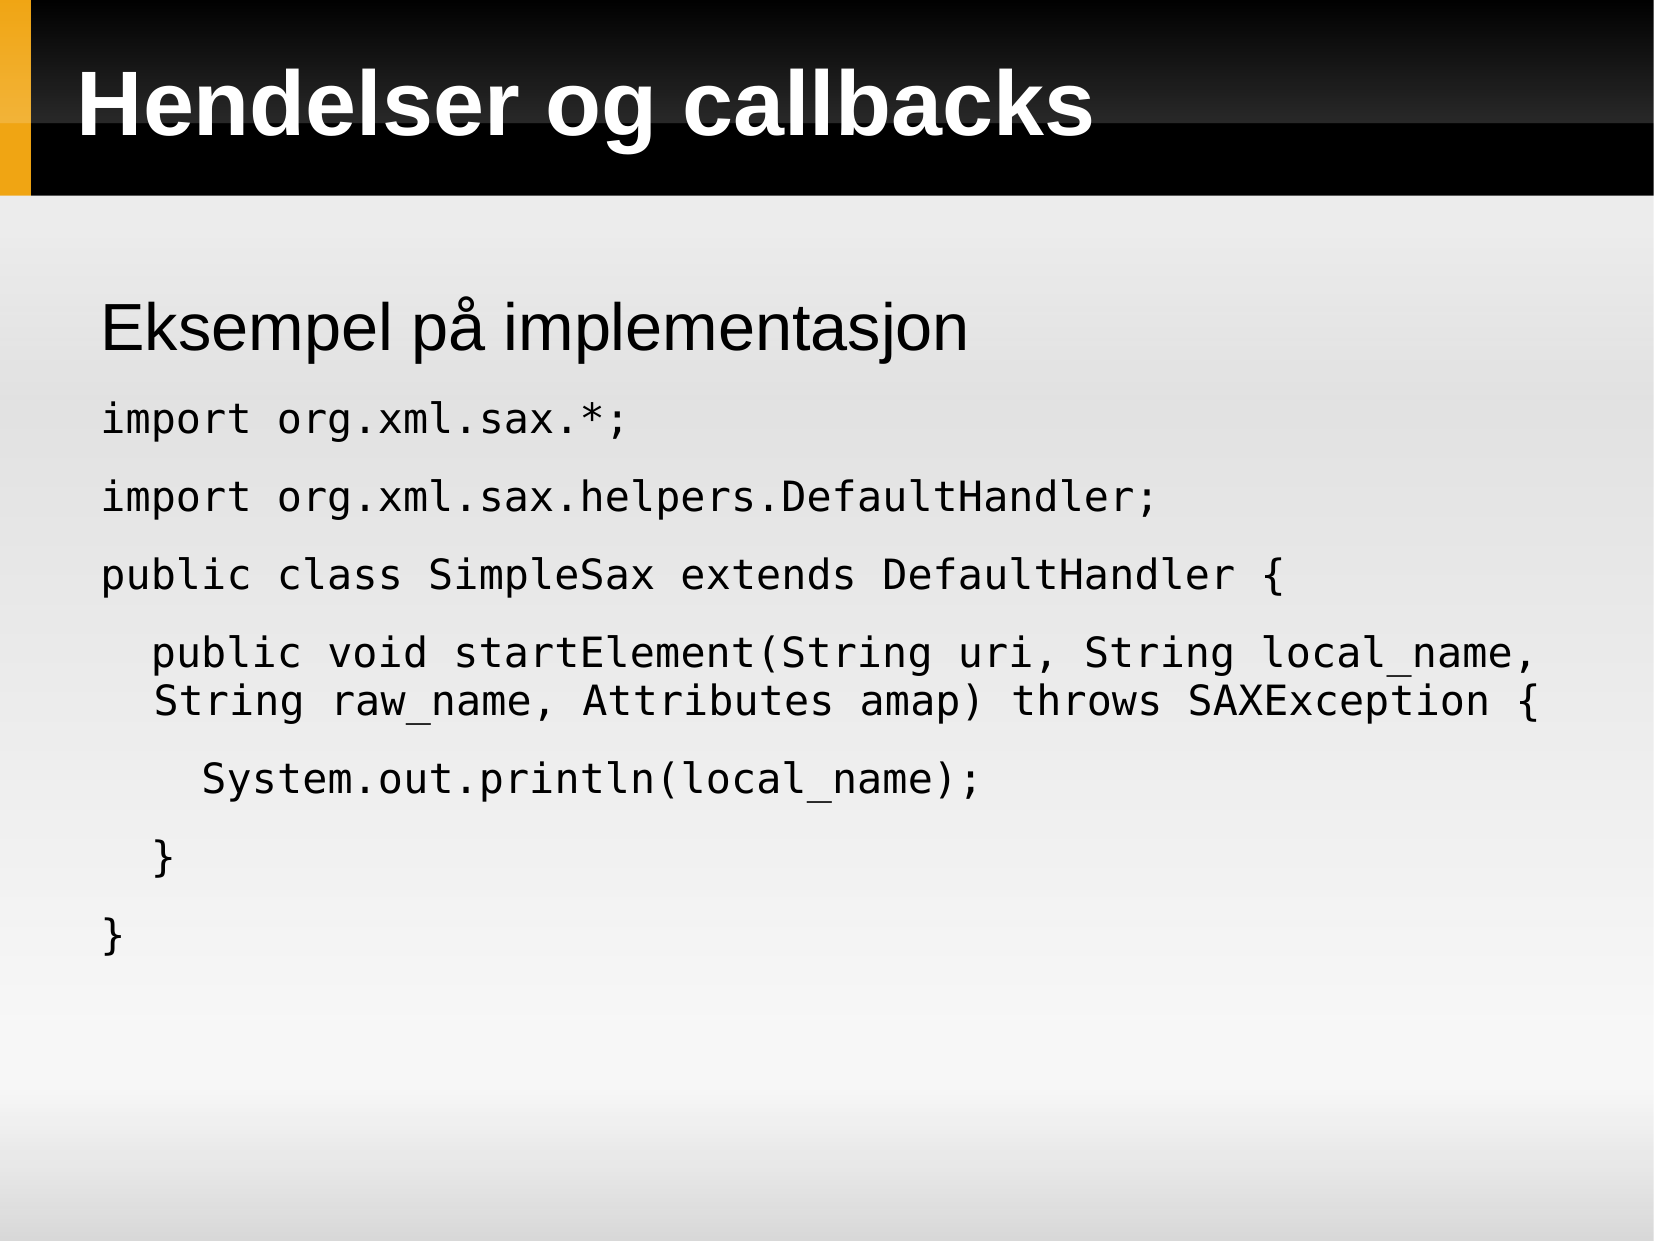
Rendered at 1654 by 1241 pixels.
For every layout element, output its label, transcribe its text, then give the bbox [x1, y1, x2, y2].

picture [0, 0, 1654, 1241]
list Eksempel på implementasjon import org.xml.sax.*; import org.xml.sax.helpers.DefaultHandler; public class SimpleSax extends DefaultHandler { public void startElement(String uri, String local_name, String raw_name, Attributes amap) throws SAXException { System.out.println(local_name); } } [82, 290, 1571, 1094]
title Hendelser og callbacks [76, 7, 1565, 200]
